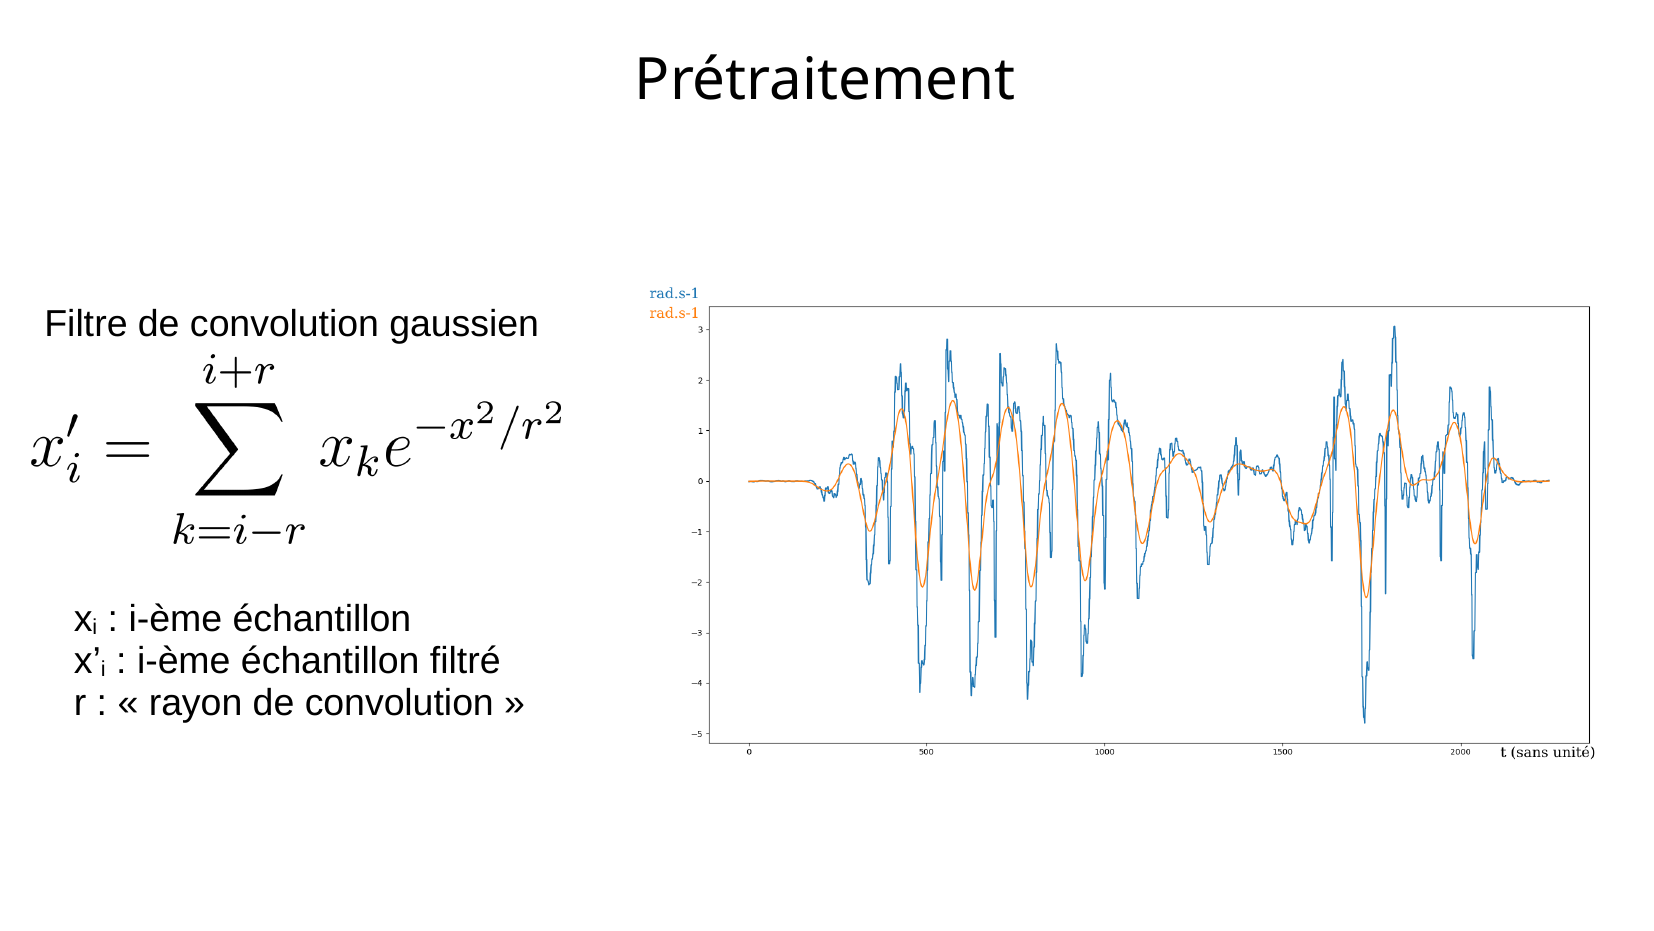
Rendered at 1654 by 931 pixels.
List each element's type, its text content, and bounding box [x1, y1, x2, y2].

picture [641, 282, 1625, 768]
text_box xi : i-ème échantillon x’i : i-ème échantillon filtré r : « rayon de convolution » [59, 590, 591, 798]
picture [29, 355, 561, 544]
text_box Prétraitement [620, 29, 1034, 103]
text_box Filtre de convolution gaussien [29, 295, 562, 355]
